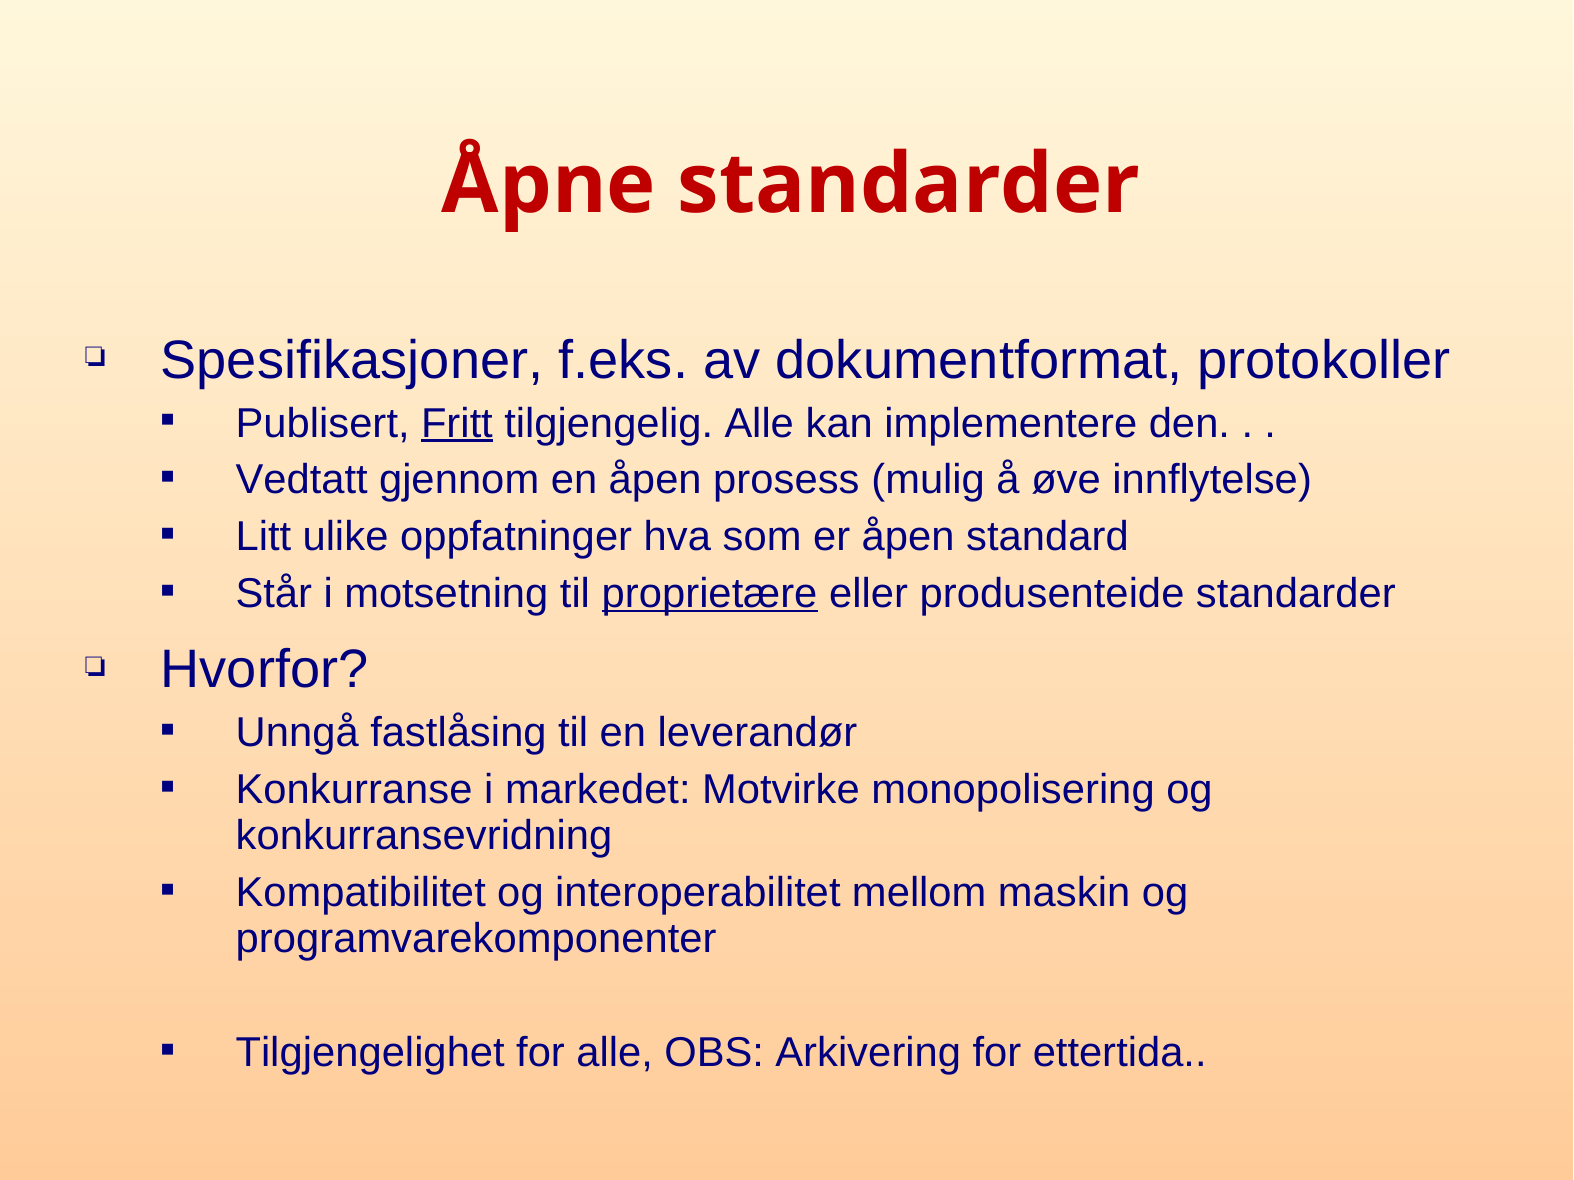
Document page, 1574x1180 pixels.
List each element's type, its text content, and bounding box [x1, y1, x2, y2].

title Åpne standarder [39, 54, 1543, 309]
list Spesifikasjoner, f.eks. av dokumentformat, protokoller Publisert, Fritt tilgjengelig. Alle kan implementere den. . . Vedtatt gjennom en åpen prosess (mulig å øve innflytelse) Litt ulike oppfatninger hva som er åpen standard Står i motsetning til proprietære eller produsenteide standarder Hvorfor? Unngå fastlåsing til en leverandør Konkurranse i markedet: Motvirke monopolisering og konkurransevridning Kompatibilitet og interoperabilitet mellom maskin og programvarekomponenter Tilgjengelighet for alle, OBS: Arkivering for ettertida.. [85, 336, 1539, 1170]
